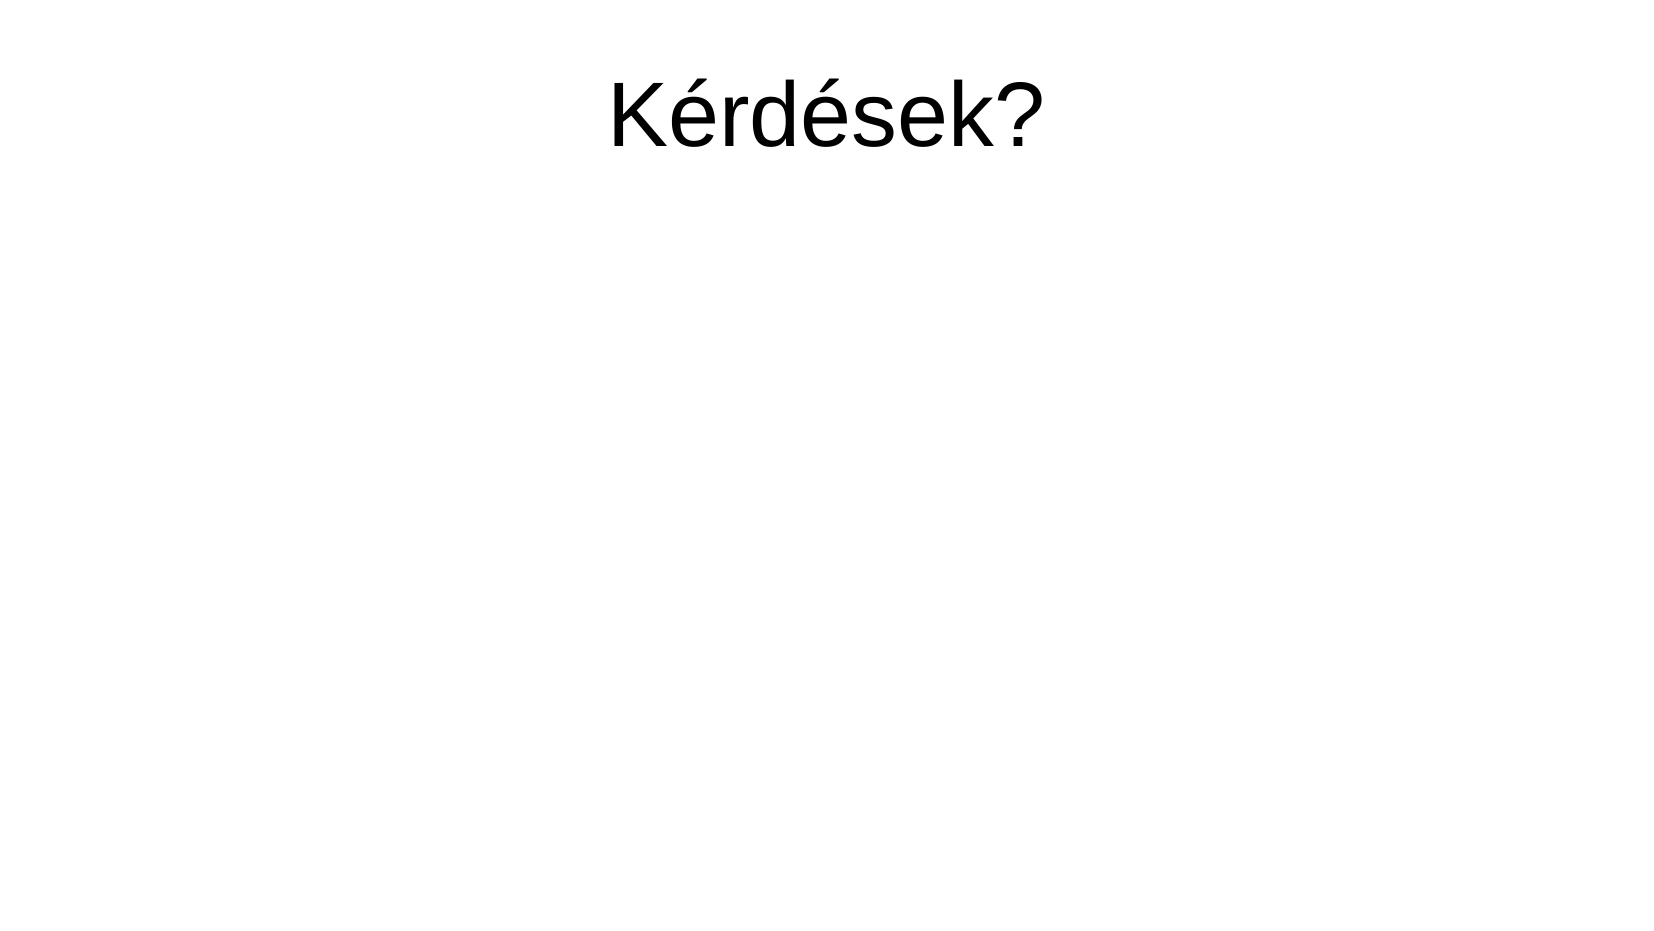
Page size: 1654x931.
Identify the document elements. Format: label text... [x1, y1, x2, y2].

title Kérdések? [82, 37, 1571, 193]
